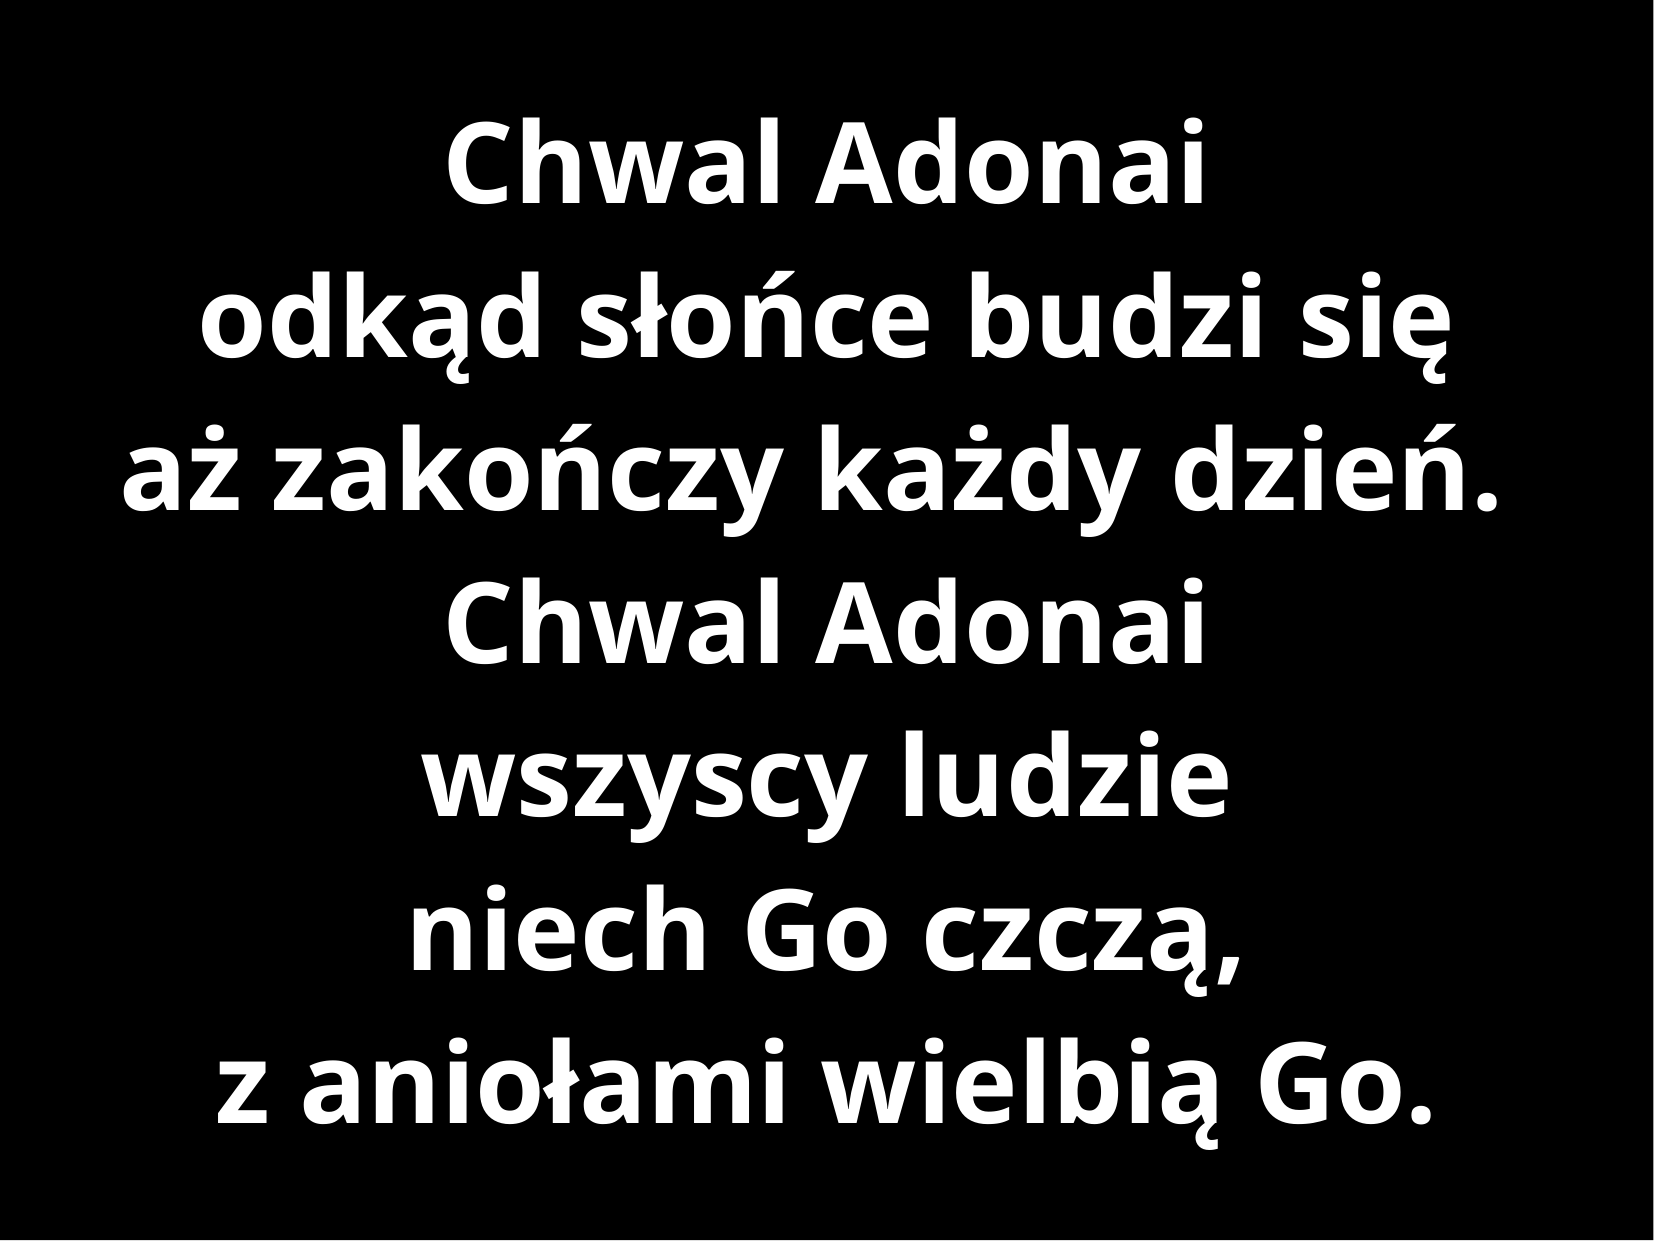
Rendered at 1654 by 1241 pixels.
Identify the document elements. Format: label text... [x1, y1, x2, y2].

title Chwal Adonai odkąd słońce budzi się aż zakończy każdy dzień. Chwal Adonai wszyscy ludzie niech Go czczą, z aniołami wielbią Go. [0, 0, 1654, 1241]
